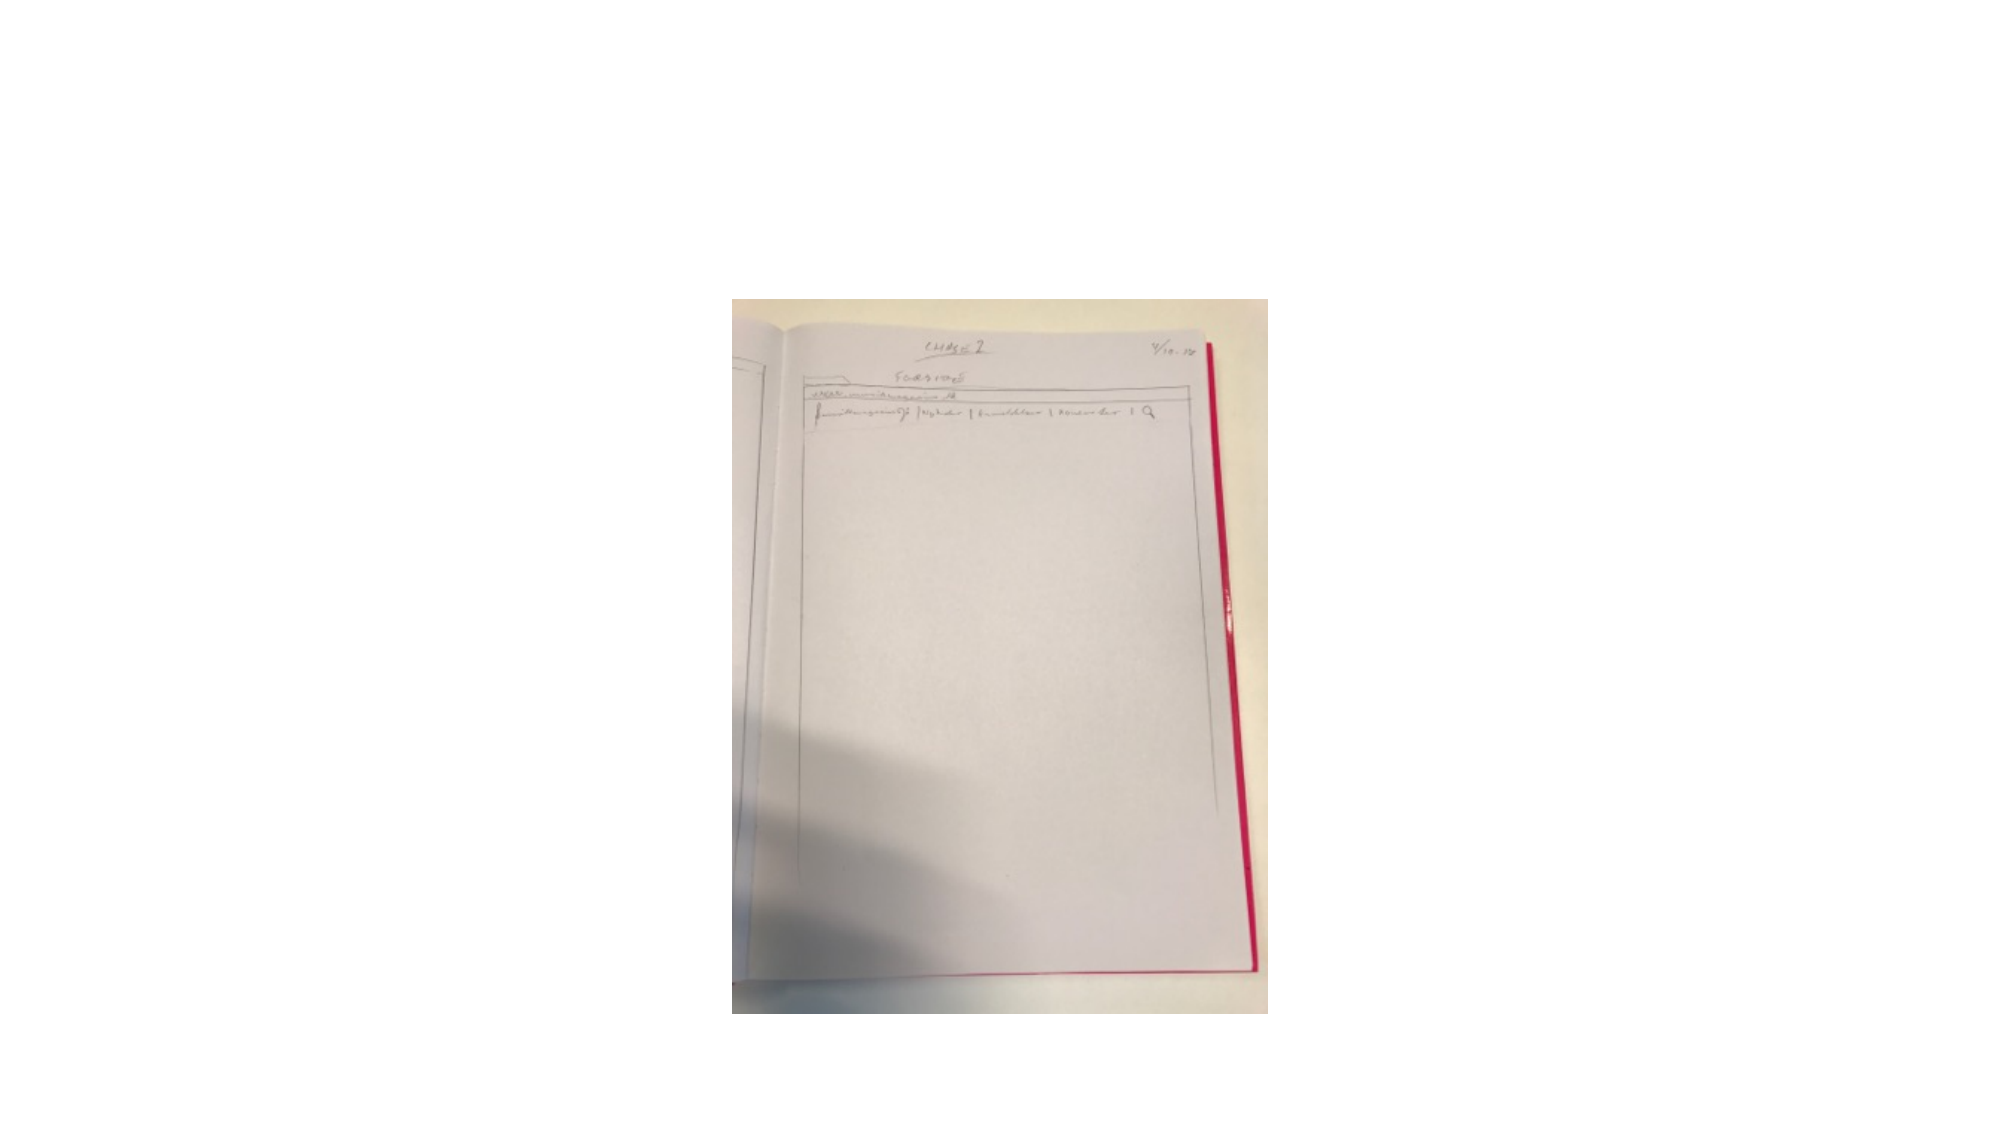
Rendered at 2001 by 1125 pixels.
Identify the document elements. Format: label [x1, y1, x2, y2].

picture [732, 299, 1268, 1014]
